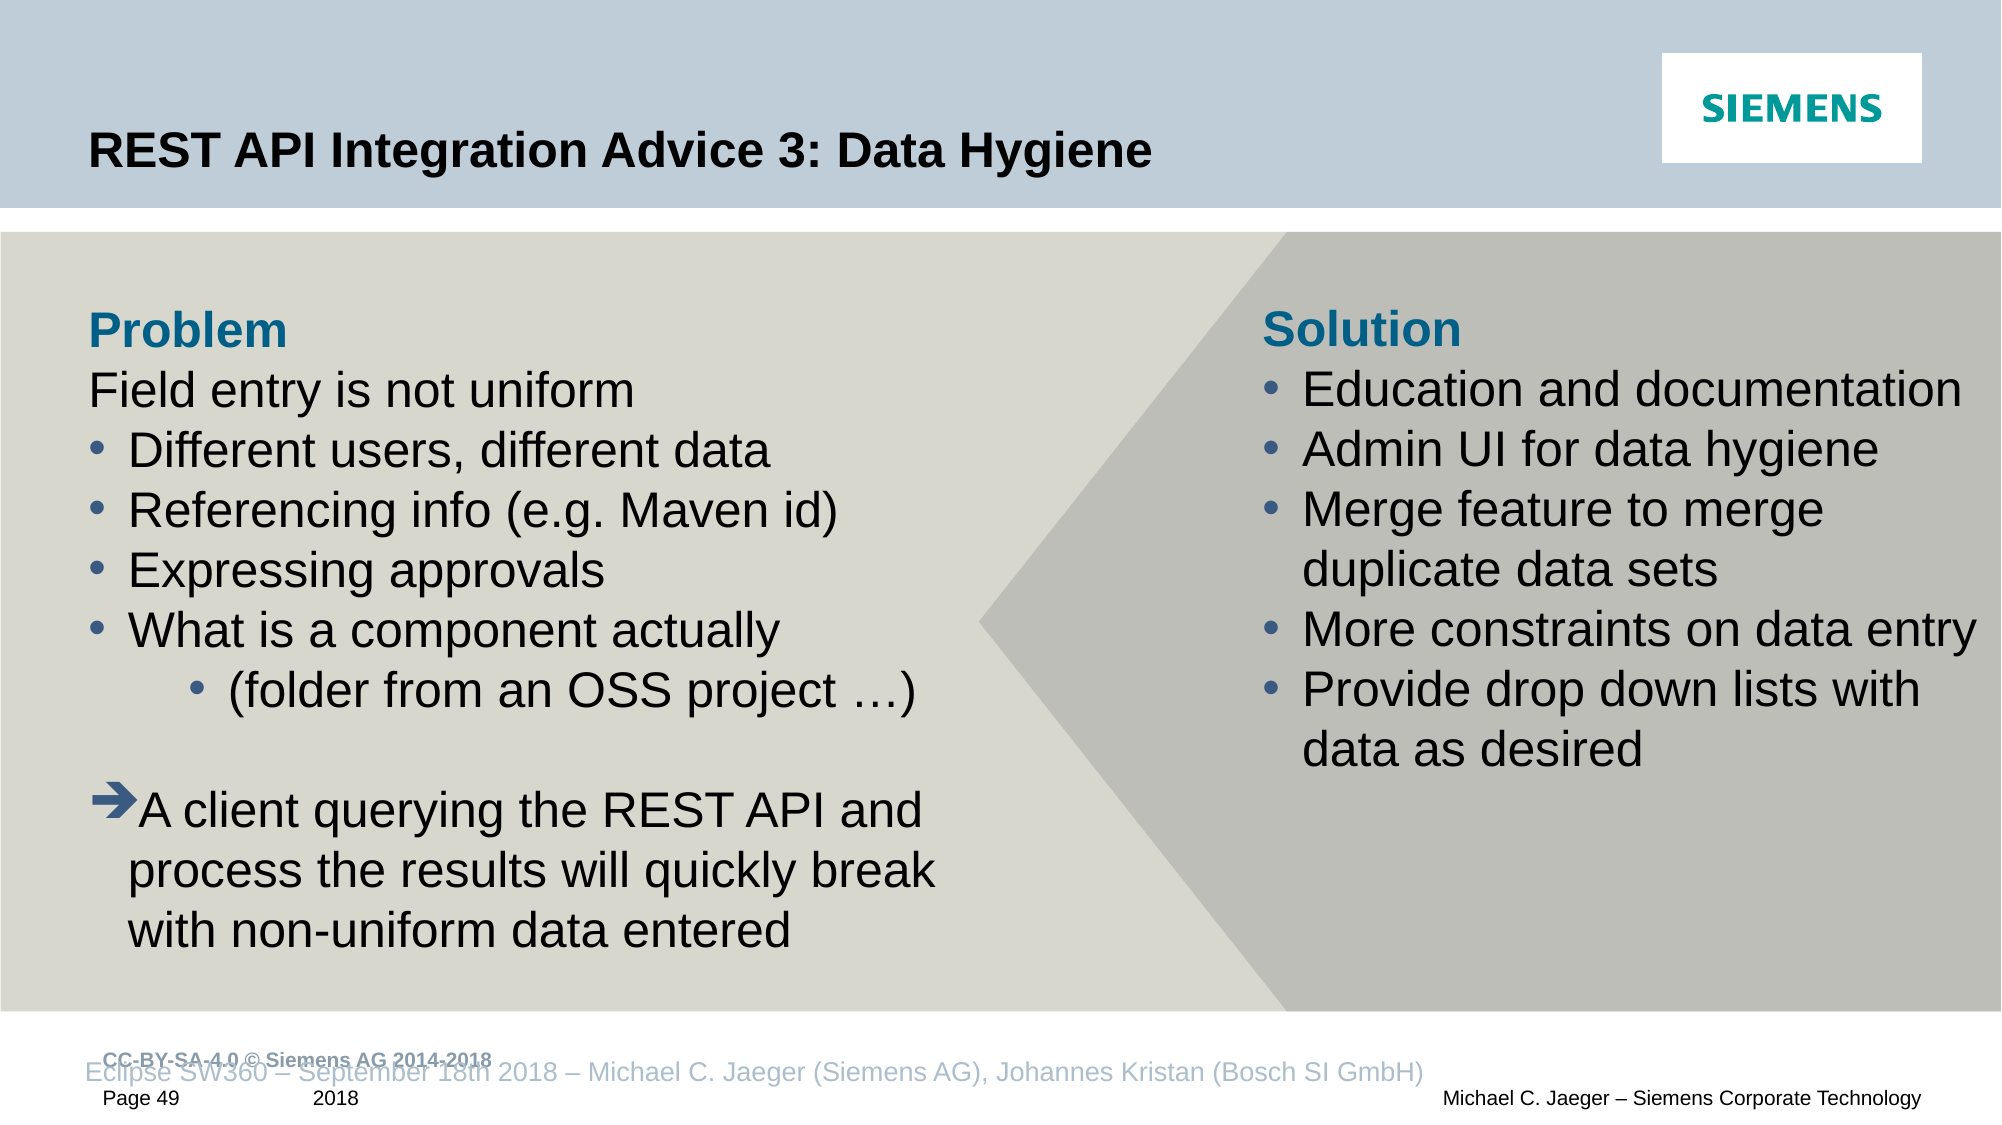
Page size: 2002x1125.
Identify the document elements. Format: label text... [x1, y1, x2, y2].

text_box [0, 231, 2001, 1012]
title REST API Integration Advice 3: Data Hygiene [68, 97, 1933, 252]
list Problem Field entry is not uniform Different users, different data Referencing info (e.g. Maven id) Expressing approvals What is a component actually (folder from an OSS project …) A client querying the REST API and process the results will quickly break with non-uniform data entered [68, 276, 1012, 1000]
text_box Solution Education and documentation Admin UI for data hygiene Merge feature to merge duplicate data sets More constraints on data entry Provide drop down lists with data as desired [1242, 276, 2001, 1000]
